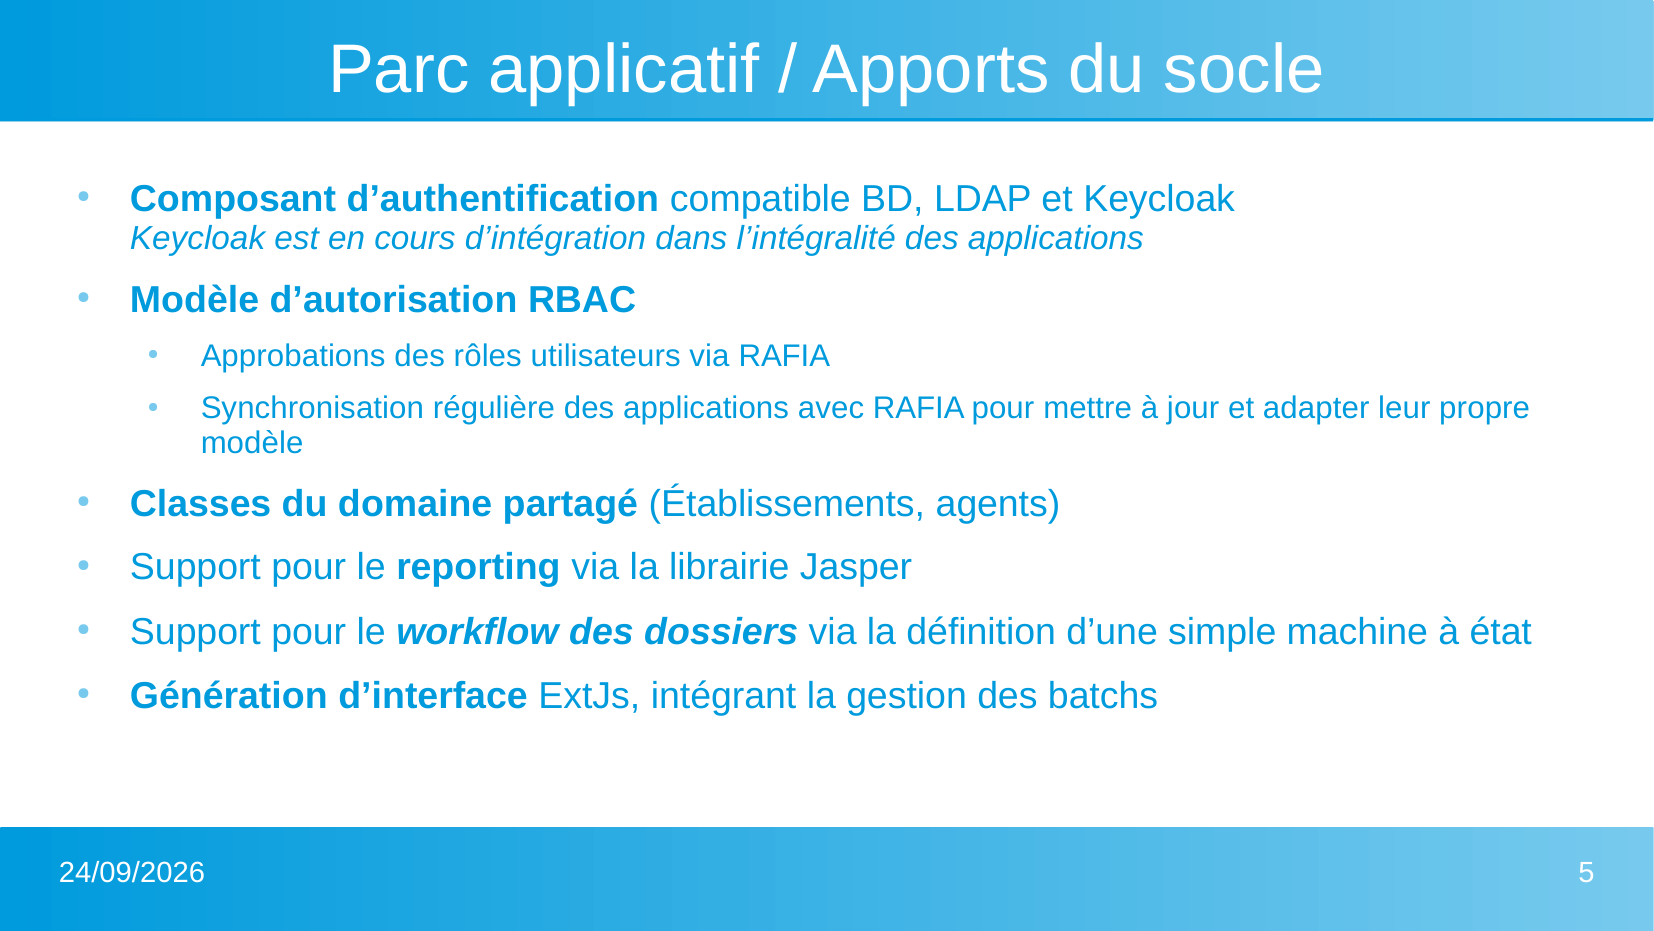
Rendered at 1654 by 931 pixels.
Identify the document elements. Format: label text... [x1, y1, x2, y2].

title Parc applicatif / Apports du socle [59, 29, 1595, 108]
list Composant d’authentification compatible BD, LDAP et Keycloak Keycloak est en cours d’intégration dans l’intégralité des applications Modèle d’autorisation RBAC Approbations des rôles utilisateurs via RAFIA Synchronisation régulière des applications avec RAFIA pour mettre à jour et adapter leur propre modèle Classes du domaine partagé (Établissements, agents) Support pour le reporting via la librairie Jasper Support pour le workflow des dossiers via la définition d’une simple machine à état Génération d’interface ExtJs, intégrant la gestion des batchs [59, 177, 1595, 768]
